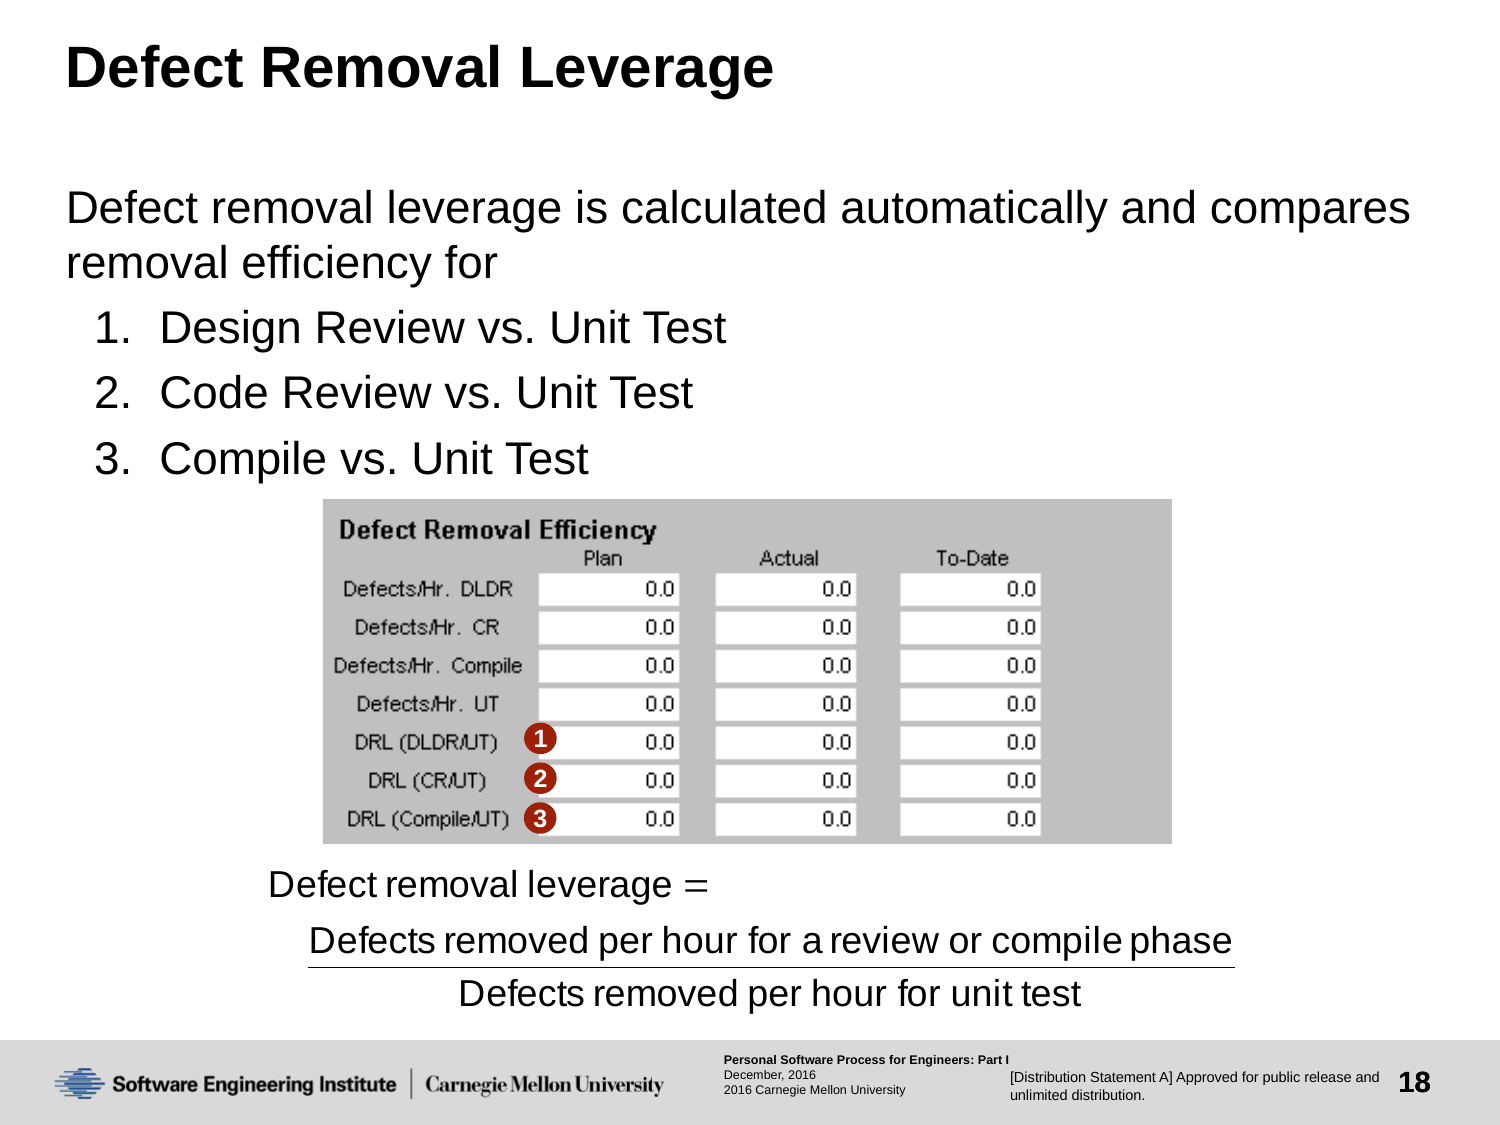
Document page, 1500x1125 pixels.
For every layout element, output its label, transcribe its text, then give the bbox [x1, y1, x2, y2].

list Defect removal leverage is calculated automatically and compares removal efficiency for Design Review vs. Unit Test Code Review vs. Unit Test Compile vs. Unit Test [65, 177, 1431, 1000]
title Defect Removal Leverage [65, 37, 1313, 148]
picture [46, 1061, 673, 1104]
picture [264, 860, 1242, 1023]
picture [322, 499, 1172, 844]
